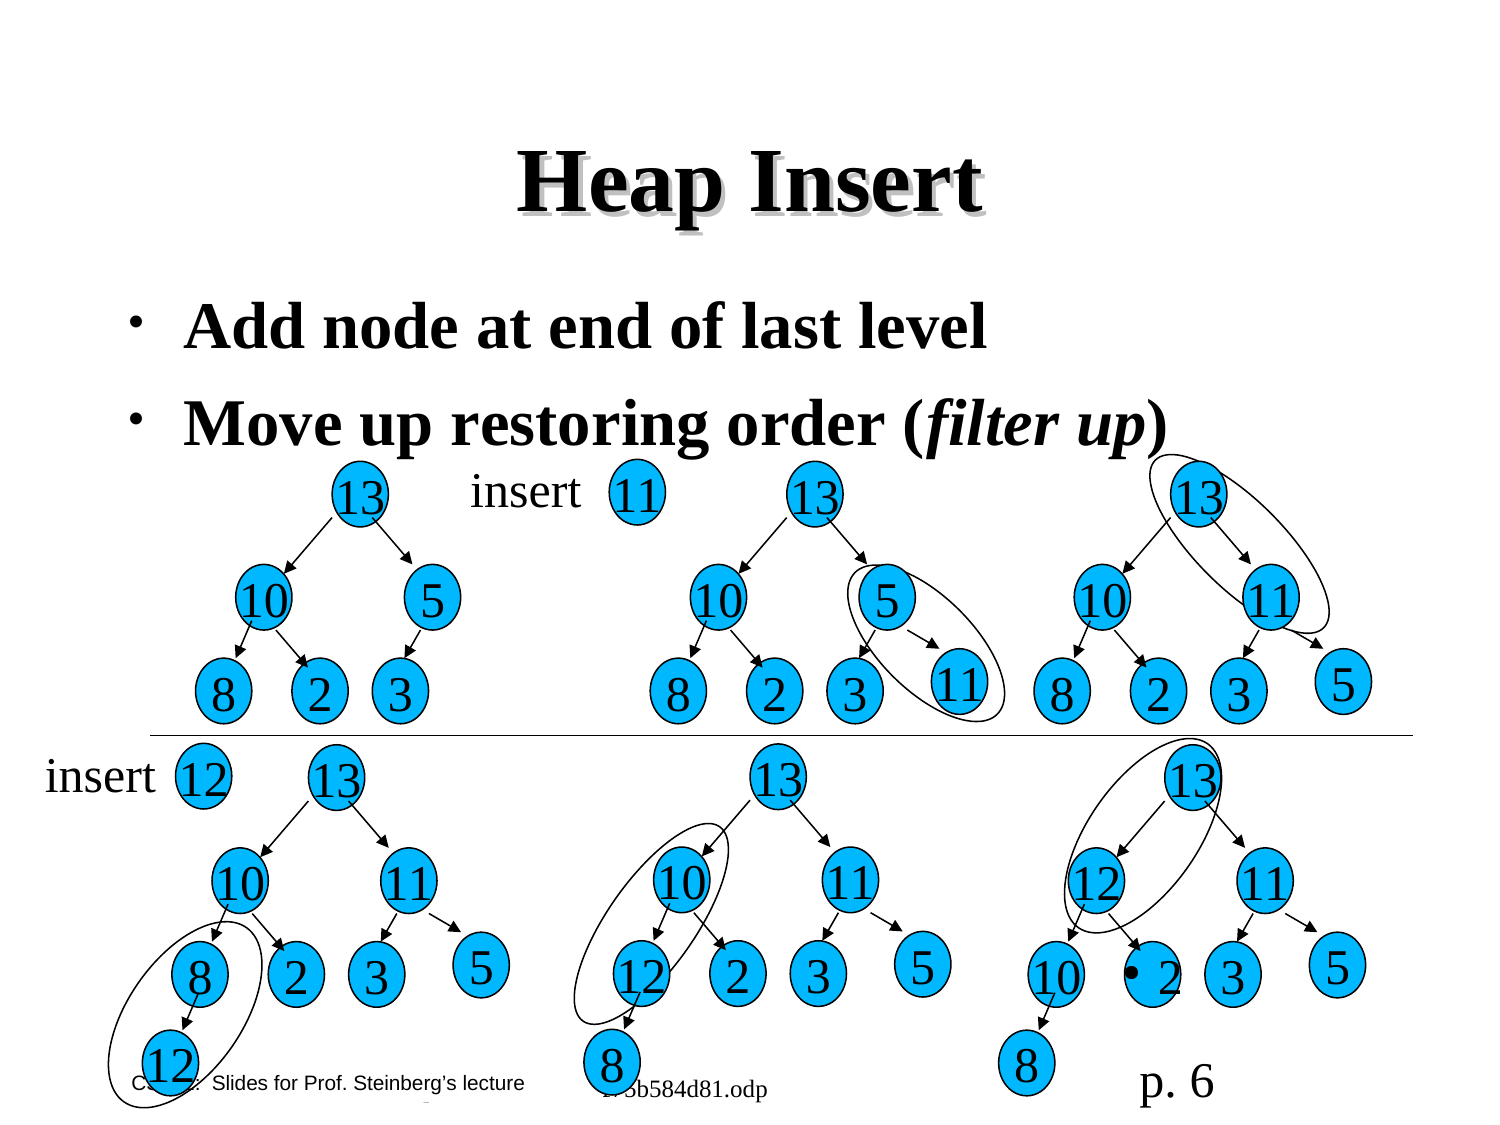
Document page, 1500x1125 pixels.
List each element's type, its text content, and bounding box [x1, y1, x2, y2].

text_box 3 [1204, 941, 1262, 1008]
text_box 11 [1237, 847, 1294, 914]
text_box 3 [826, 658, 884, 724]
text_box 13 [308, 744, 365, 811]
text_box 5 [1315, 648, 1372, 715]
text_box 8 [194, 963, 205, 976]
text_box 2 [268, 941, 325, 1008]
text_box 8 [171, 941, 229, 1008]
text_box 2 [746, 658, 803, 724]
text_box 13 [786, 461, 844, 527]
text_box 10 [212, 847, 269, 914]
text_box 8 [998, 1030, 1055, 1096]
text_box 8 [193, 978, 206, 992]
text_box 11 [822, 847, 879, 913]
text_box 5 [859, 564, 916, 631]
text_box 2 [1124, 941, 1181, 1008]
text_box 2 [291, 658, 349, 724]
text_box 13 [1164, 744, 1220, 811]
text_box 10 [690, 564, 747, 631]
text_box 2 [1130, 658, 1187, 724]
text_box 8 [1034, 658, 1091, 724]
text_box 12 [1068, 847, 1125, 914]
text_box 3 [1210, 658, 1268, 724]
list Add node at end of last level Move up restoring order (filter up) [112, 736, 1413, 1038]
text_box 10 [1074, 564, 1131, 631]
text_box 12 [613, 940, 670, 1007]
text_box 10 [235, 564, 292, 631]
text_box 3 [372, 658, 429, 724]
text_box 10 [653, 847, 710, 913]
text_box insert [30, 735, 271, 811]
text_box 8 [583, 1029, 641, 1096]
text_box 11 [1242, 564, 1300, 631]
text_box 5 [894, 931, 951, 998]
text_box 2 [709, 940, 767, 1007]
text_box 13 [750, 743, 807, 810]
text_box 10 [1028, 941, 1085, 1008]
text_box 5 [404, 564, 461, 631]
text_box 5 [453, 932, 510, 998]
list Add node at end of last level Move up restoring order (filter up) [112, 274, 1413, 735]
text_box 13 [332, 461, 389, 527]
text_box 13 [1170, 461, 1227, 527]
text_box insert [455, 450, 726, 526]
text_box 3 [348, 941, 405, 1008]
title Heap Insert [112, 49, 1388, 238]
list Add node at end of last level Move up restoring order (filter up) [114, 923, 261, 1038]
text_box 11 [380, 847, 438, 914]
text_box 3 [790, 940, 847, 1007]
text_box 8 [650, 658, 707, 724]
text_box 8 [195, 658, 252, 724]
text_box 12 [142, 1030, 199, 1096]
text_box 11 [931, 648, 988, 715]
text_box 5 [1309, 932, 1366, 998]
